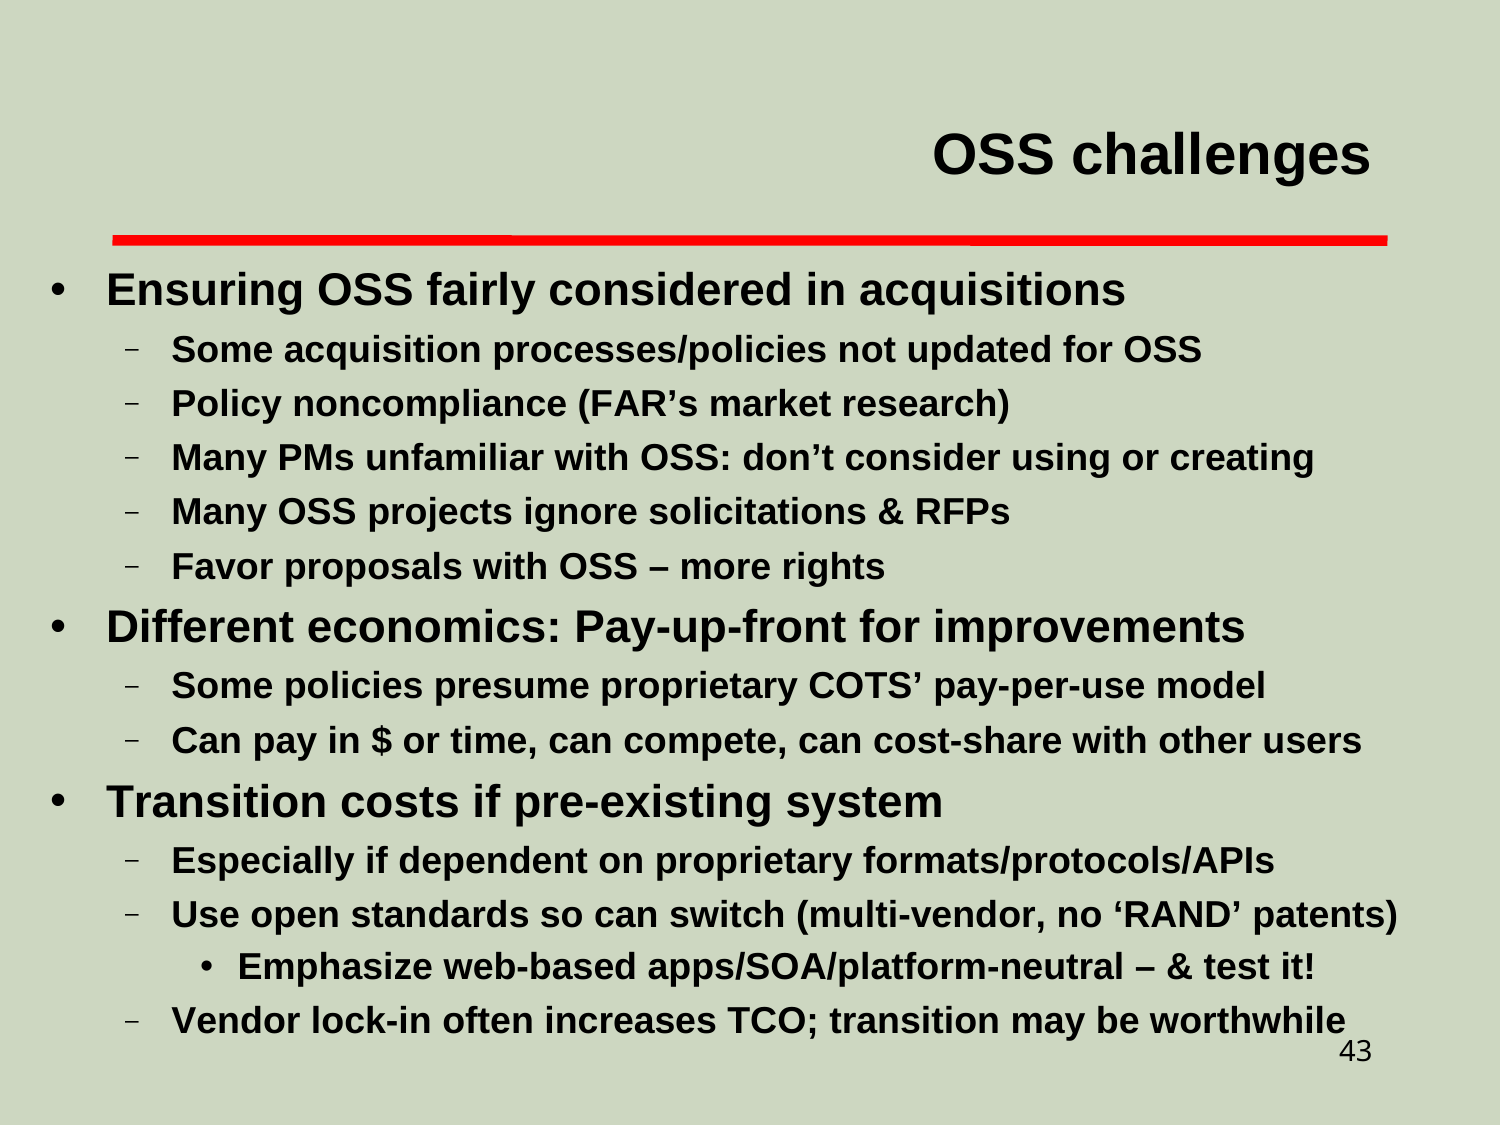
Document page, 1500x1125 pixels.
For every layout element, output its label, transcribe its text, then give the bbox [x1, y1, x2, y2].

title OSS challenges [337, 85, 1388, 224]
list Ensuring OSS fairly considered in acquisitions Some acquisition processes/policies not updated for OSS Policy noncompliance (FAR’s market research) Many PMs unfamiliar with OSS: don’t consider using or creating Many OSS projects ignore solicitations & RFPs Favor proposals with OSS – more rights Different economics: Pay-up-front for improvements Some policies presume proprietary COTS’ pay-per-use model Can pay in $ or time, can compete, can cost-share with other users Transition costs if pre-existing system Especially if dependent on proprietary formats/protocols/APIs Use open standards so can switch (multi-vendor, no ‘RAND’ patents) Emphasize web-based apps/SOA/platform-neutral – & test it! Vendor lock-in often increases TCO; transition may be worthwhile [49, 265, 1435, 1045]
